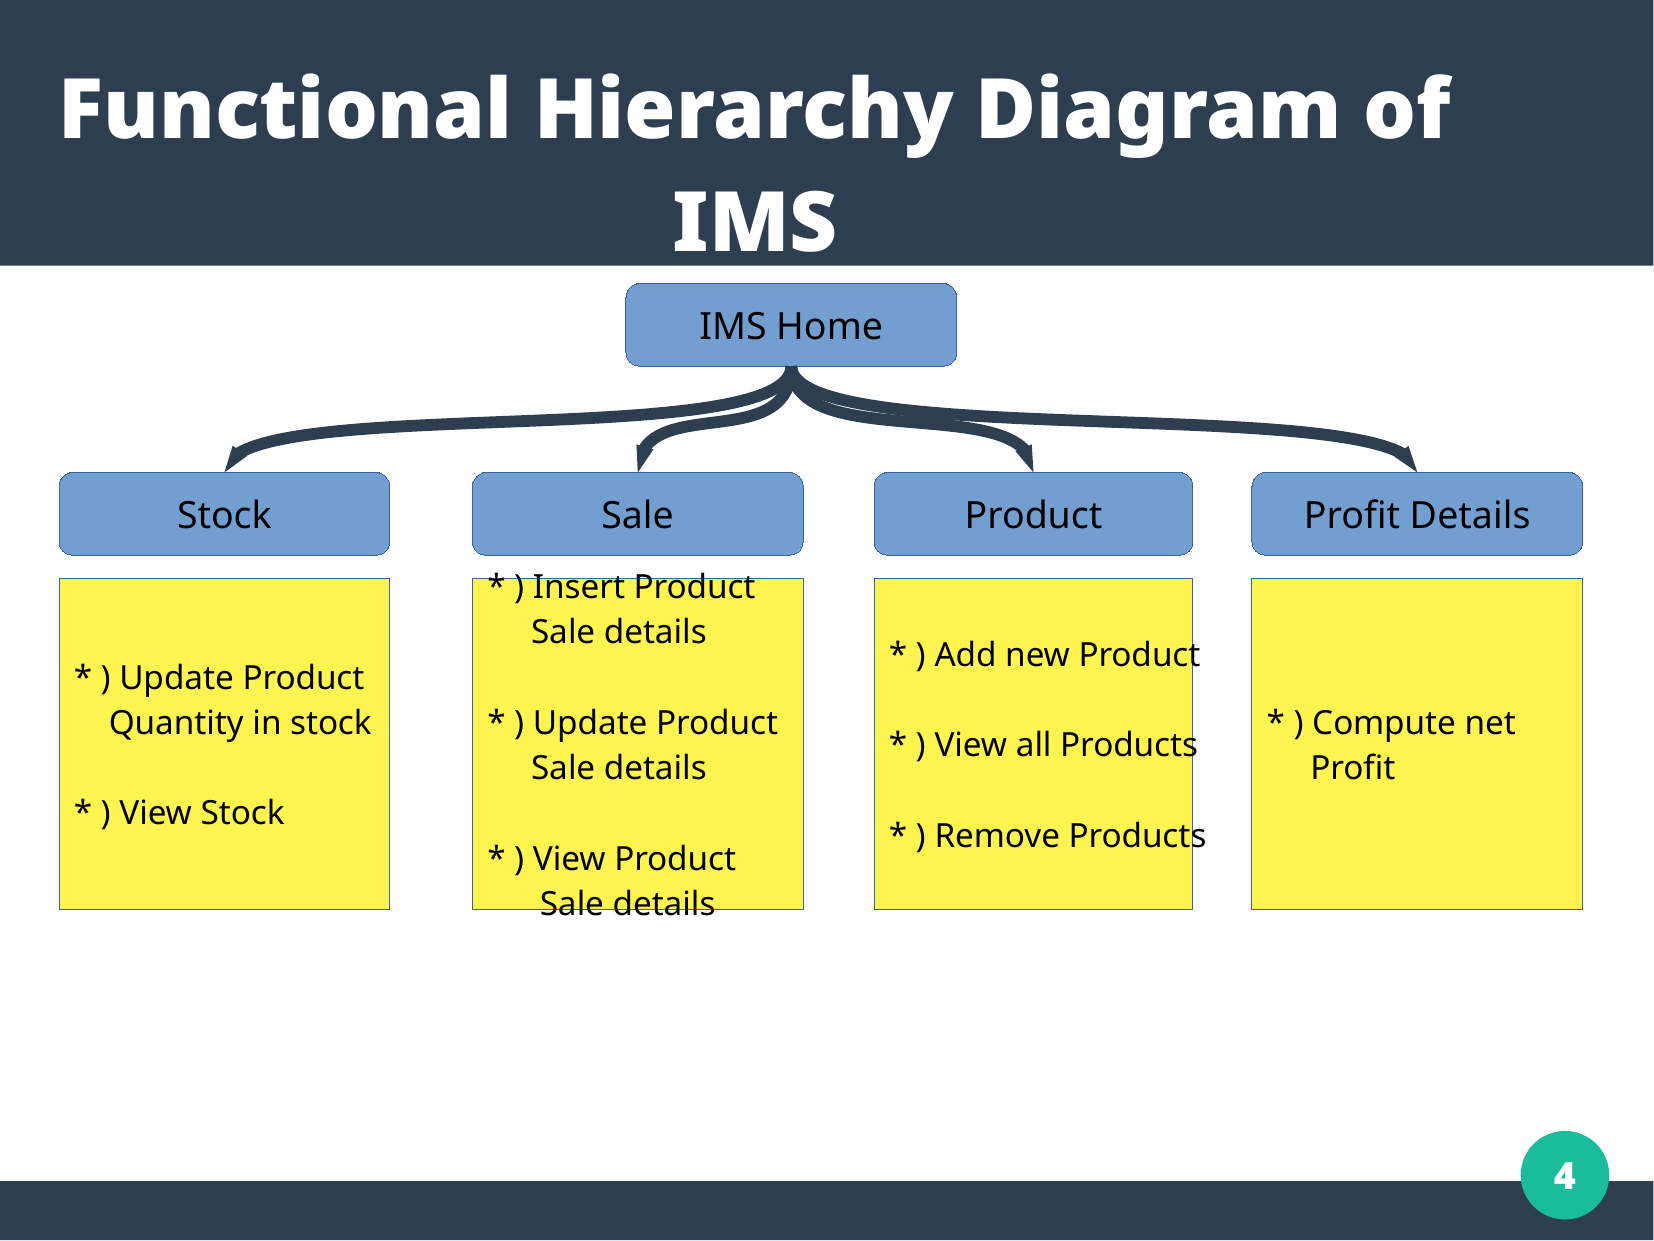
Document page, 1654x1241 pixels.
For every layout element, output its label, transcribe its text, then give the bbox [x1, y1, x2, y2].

text_box * ) Update Product Quantity in stock * ) View Stock [59, 578, 390, 910]
text_box * ) Add new Product * ) View all Products * ) Remove Products [874, 578, 1193, 910]
text_box Product [874, 472, 1193, 556]
title Functional Hierarchy Diagram of IMS [59, 49, 1595, 207]
text_box Stock [59, 472, 390, 556]
text_box Profit Details [1251, 472, 1583, 556]
text_box IMS Home [625, 283, 957, 367]
text_box * ) Compute net Profit [1251, 578, 1583, 910]
text_box * ) Insert Product Sale details * ) Update Product Sale details * ) View Product Sale details [472, 578, 804, 910]
text_box Sale [472, 472, 804, 556]
